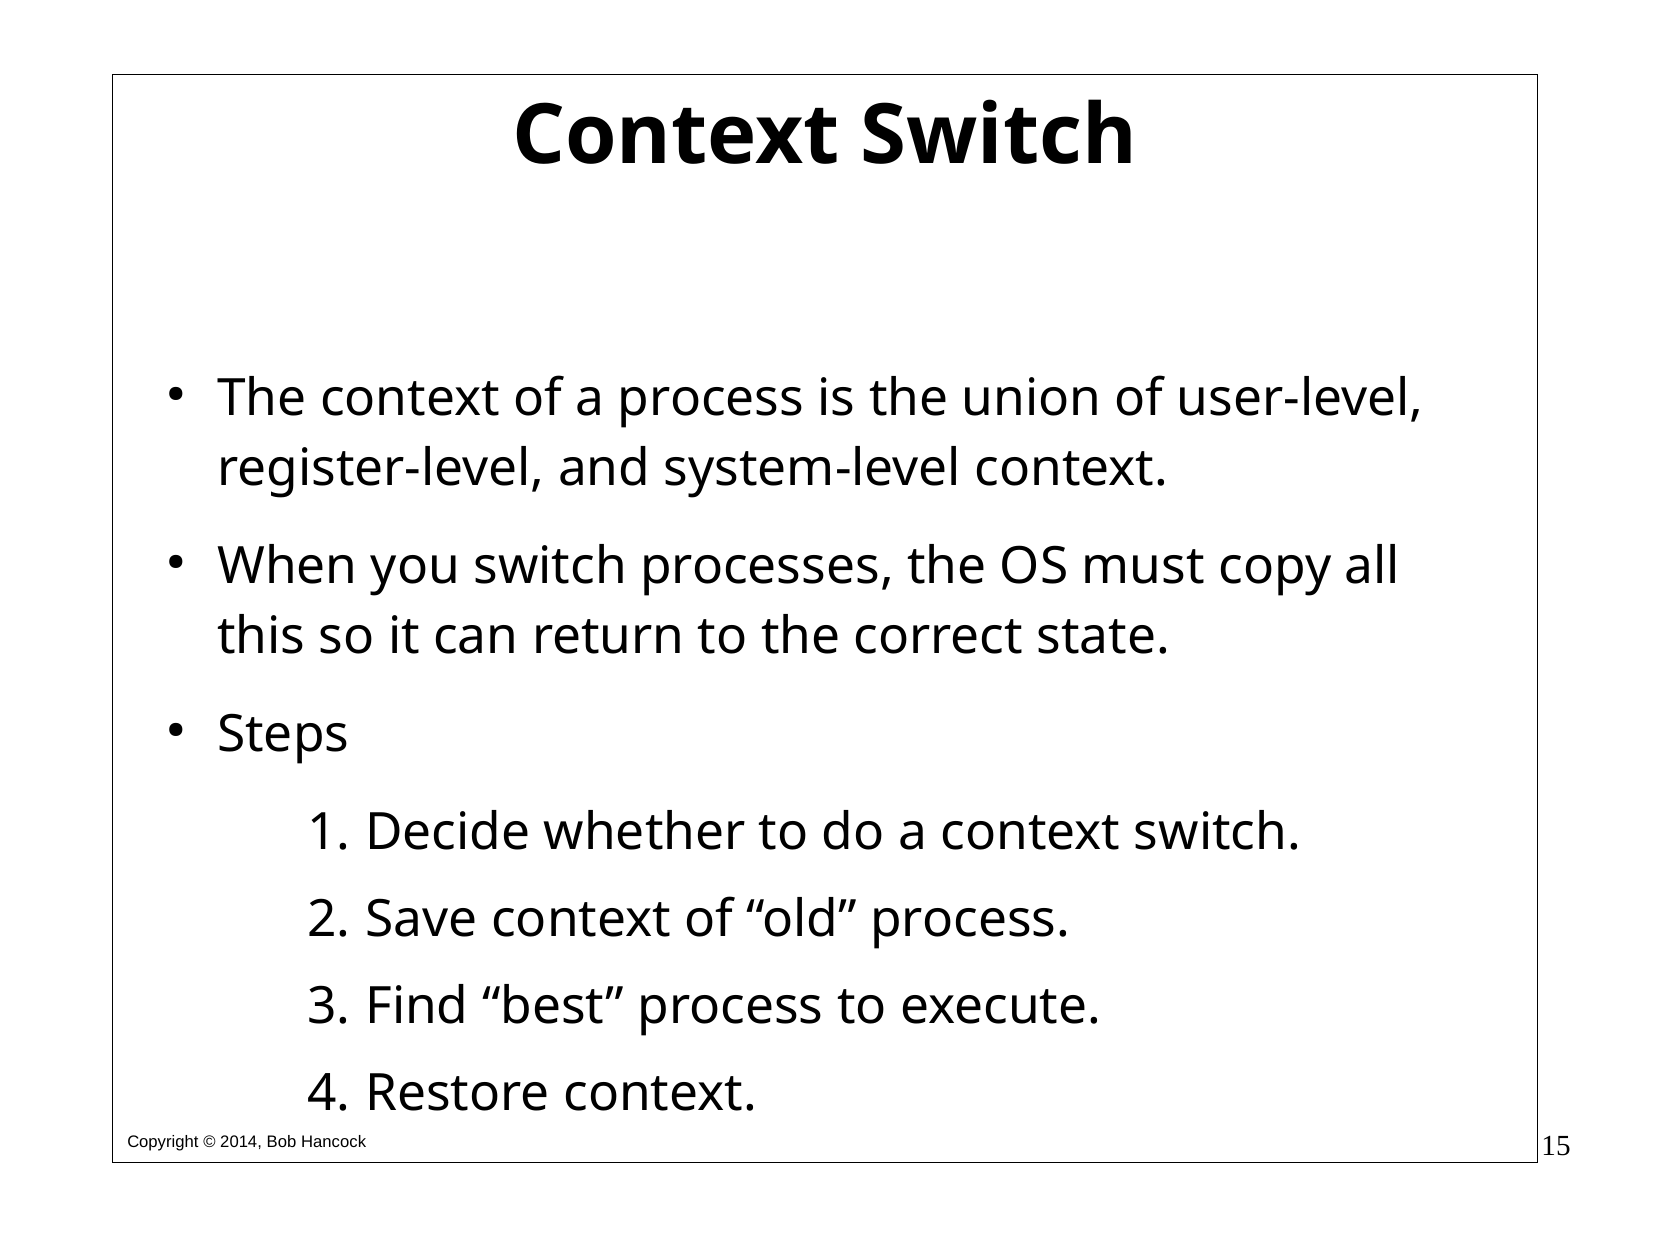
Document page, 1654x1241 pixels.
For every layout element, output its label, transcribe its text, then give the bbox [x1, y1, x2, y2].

list The context of a process is the union of user-level, register-level, and system-level context. When you switch processes, the OS must copy all this so it can return to the correct state. Steps Decide whether to do a context switch. Save context of “old” process. Find “best” process to execute. Restore context. [150, 262, 1501, 1126]
title Context Switch [112, 75, 1538, 188]
text_box Copyright © 2014, Bob Hancock [112, 1125, 382, 1159]
